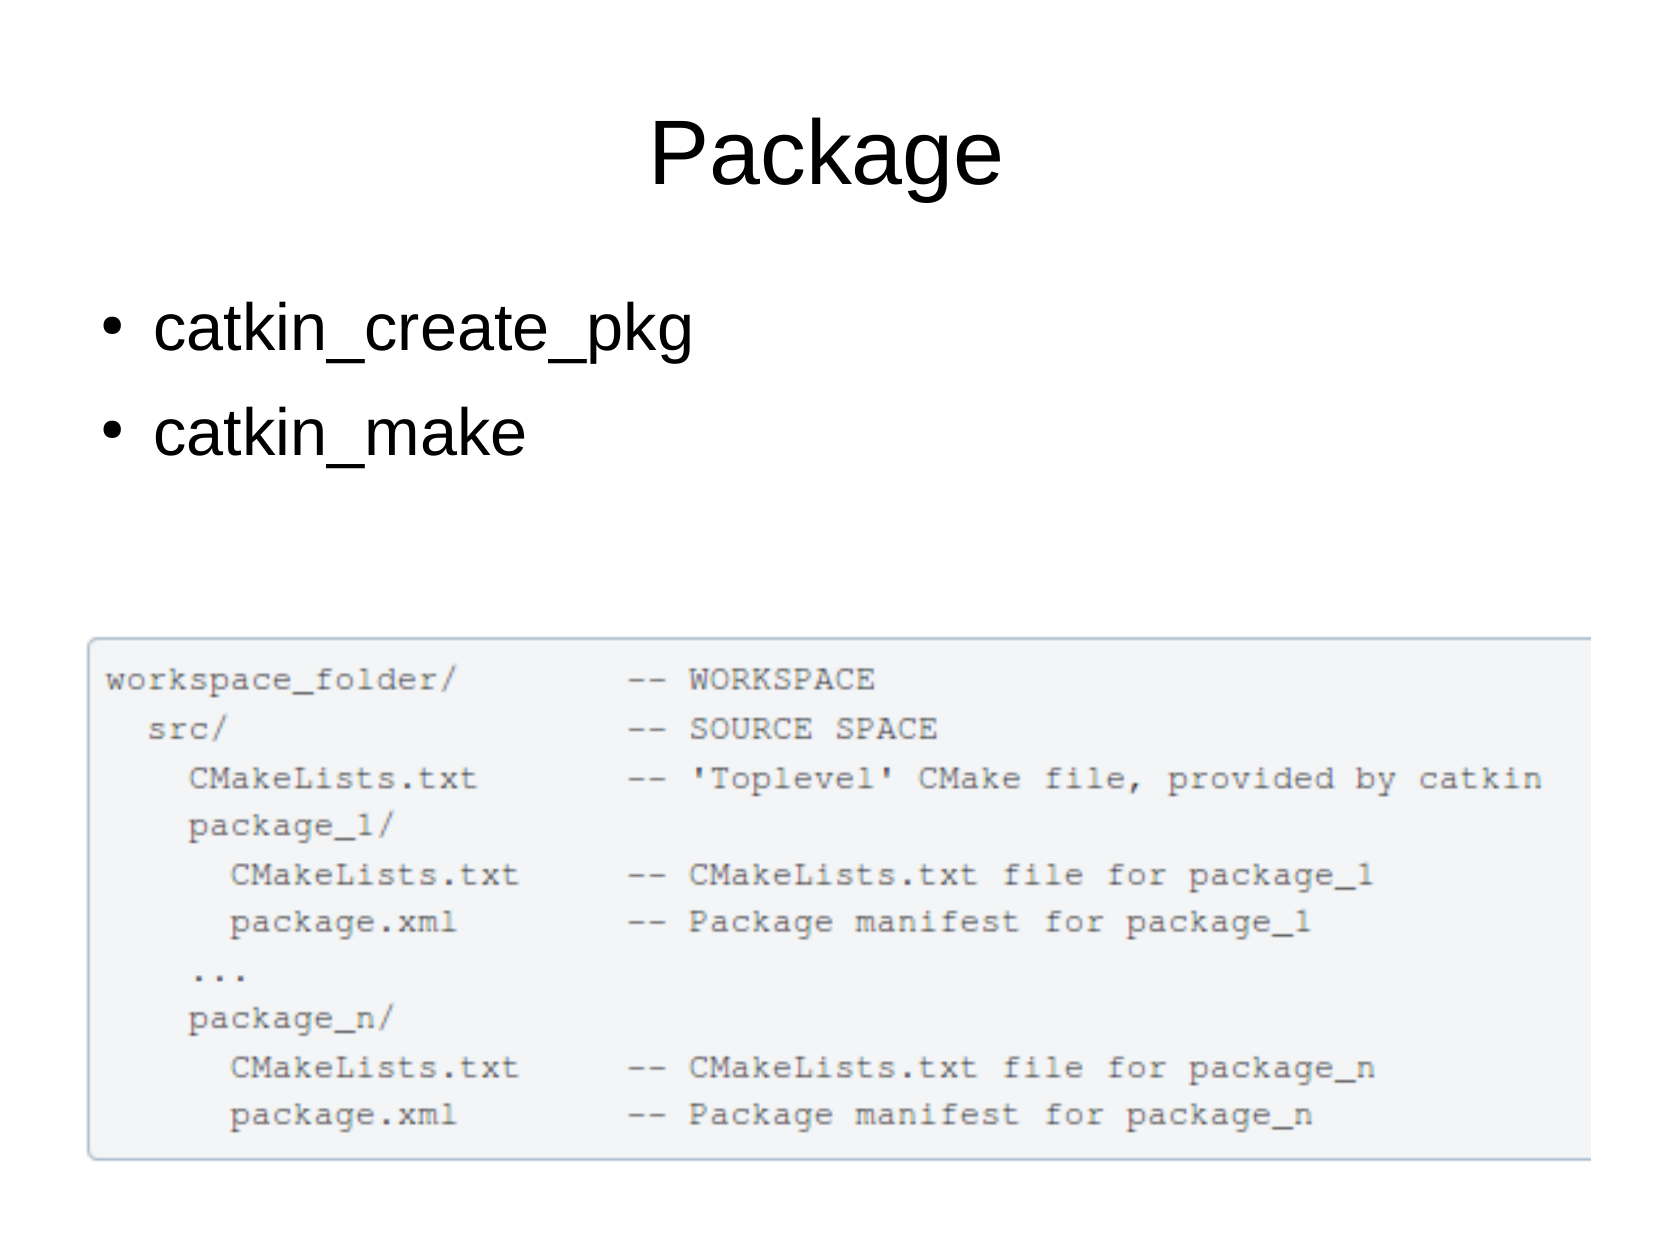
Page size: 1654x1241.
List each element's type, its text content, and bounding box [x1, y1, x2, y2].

title Package [82, 49, 1571, 257]
list catkin_create_pkg catkin_make [82, 290, 1571, 612]
picture [67, 612, 1591, 1186]
